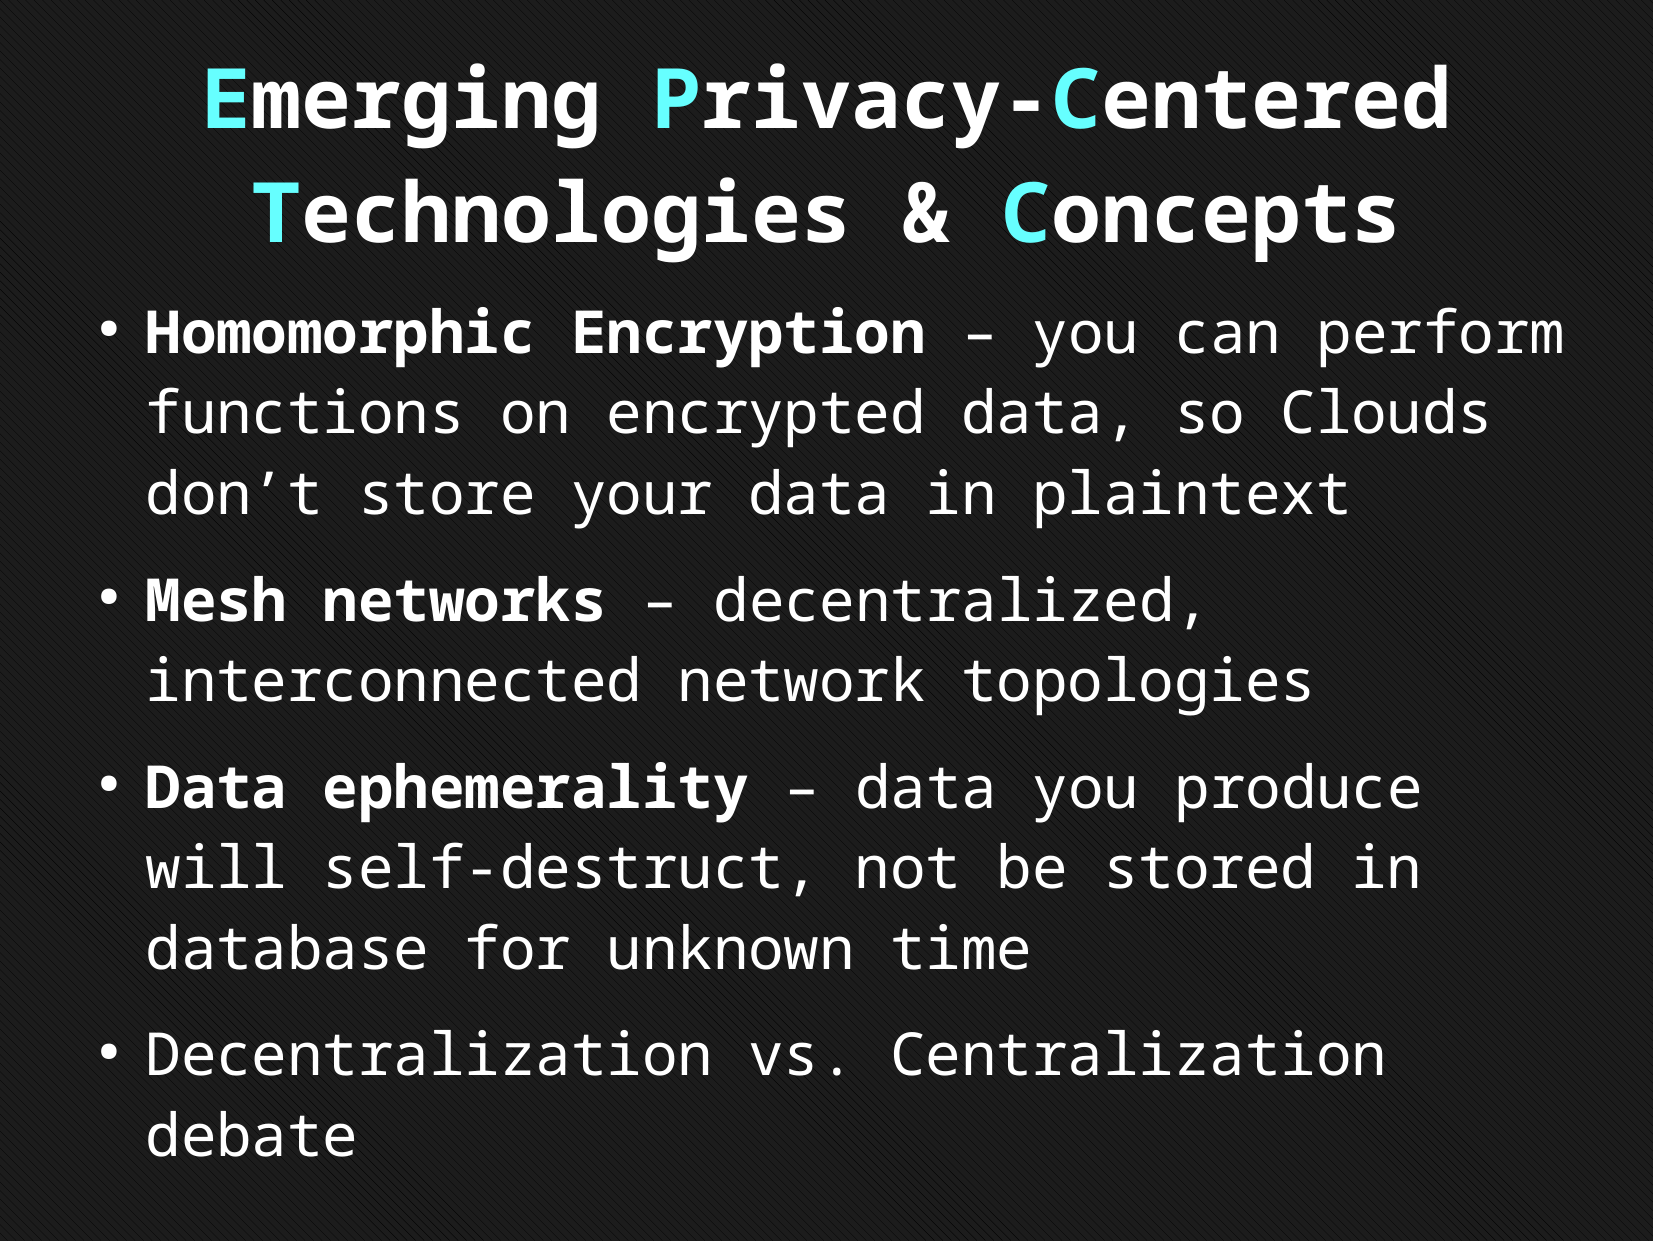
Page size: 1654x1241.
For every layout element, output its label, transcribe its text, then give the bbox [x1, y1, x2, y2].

title Emerging Privacy-Centered Technologies & Concepts [82, 30, 1571, 276]
list Homomorphic Encryption – you can perform functions on encrypted data, so Clouds don’t store your data in plaintext Mesh networks – decentralized, interconnected network topologies Data ephemerality – data you produce will self-destruct, not be stored in database for unknown time Decentralization vs. Centralization debate [82, 290, 1571, 1241]
